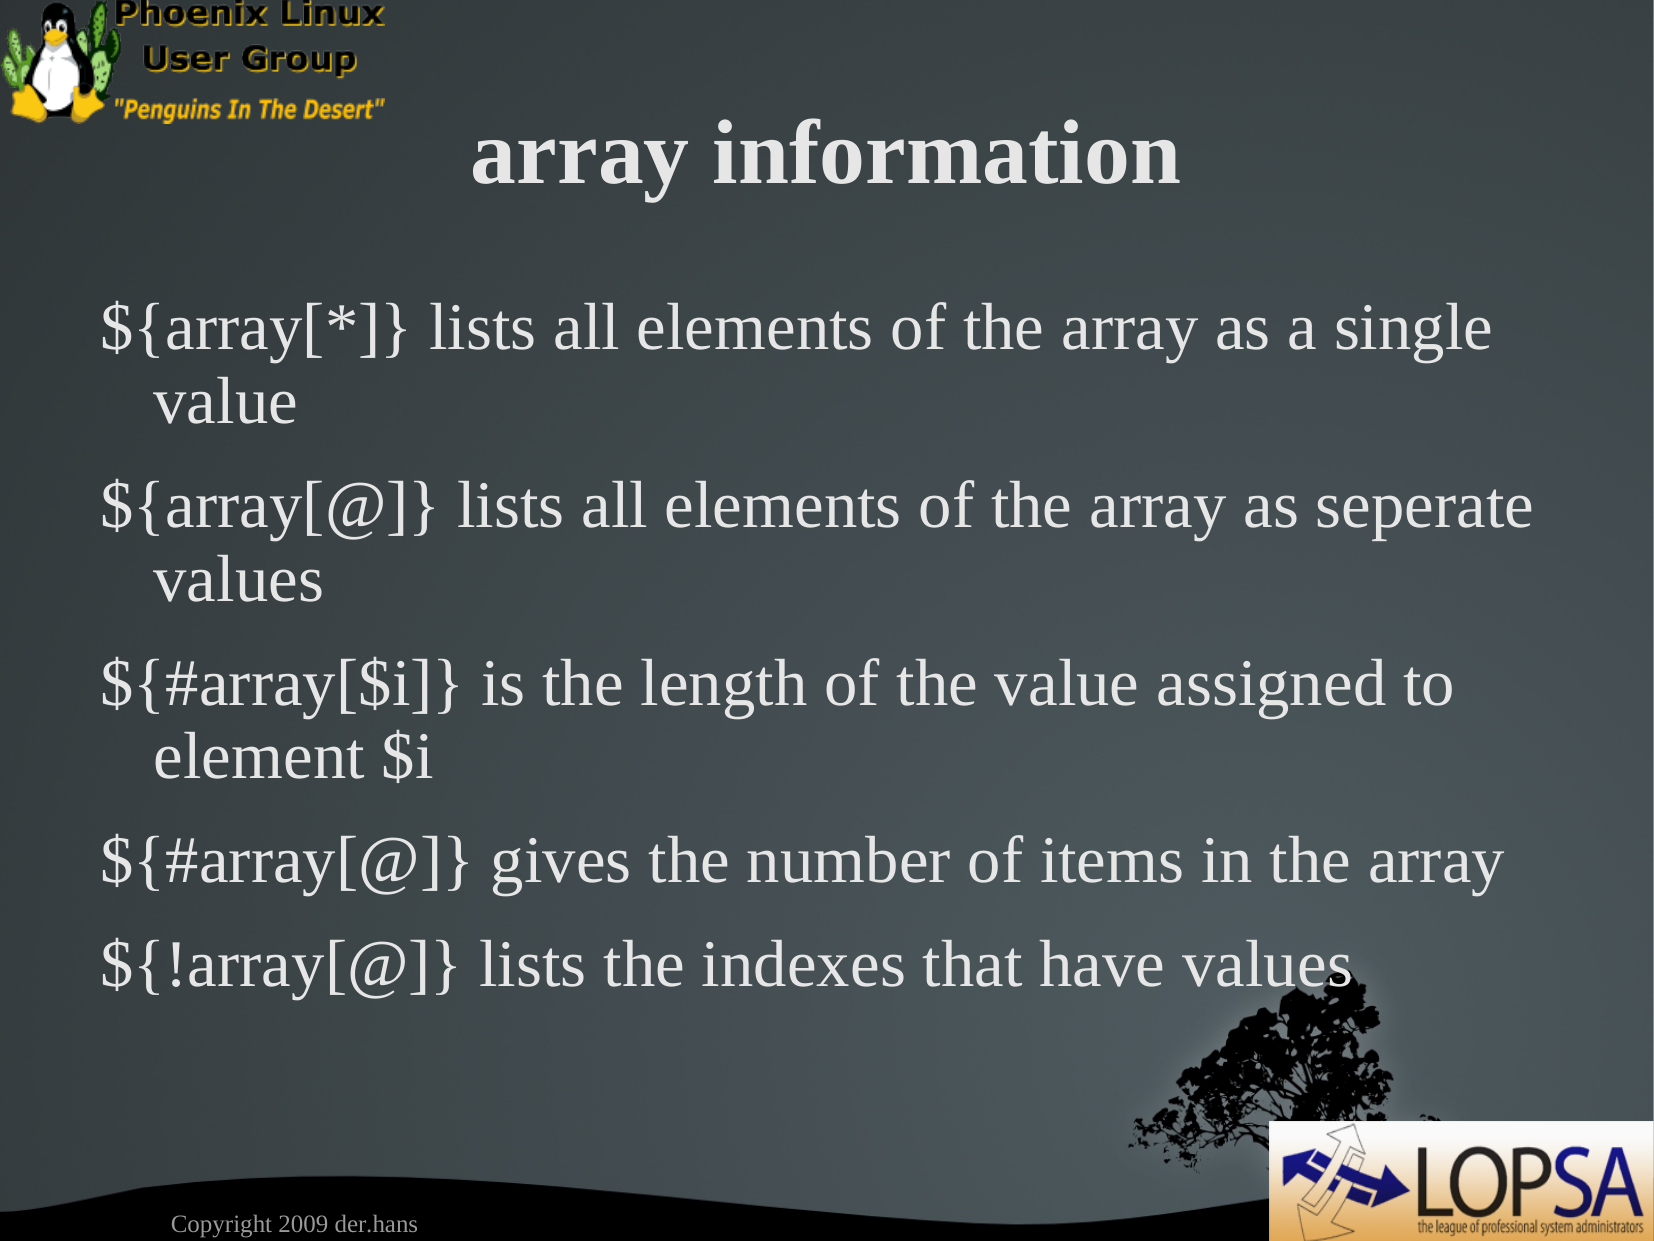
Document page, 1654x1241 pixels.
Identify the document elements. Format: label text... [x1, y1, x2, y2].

list ${array[*]} lists all elements of the array as a single value ${array[@]} lists all elements of the array as seperate values ${#array[$i]} is the length of the value assigned to element $i ${#array[@]} gives the number of items in the array ${!array[@]} lists the indexes that have values [82, 290, 1571, 1109]
title array information [82, 49, 1571, 257]
picture [0, 0, 1654, 1241]
